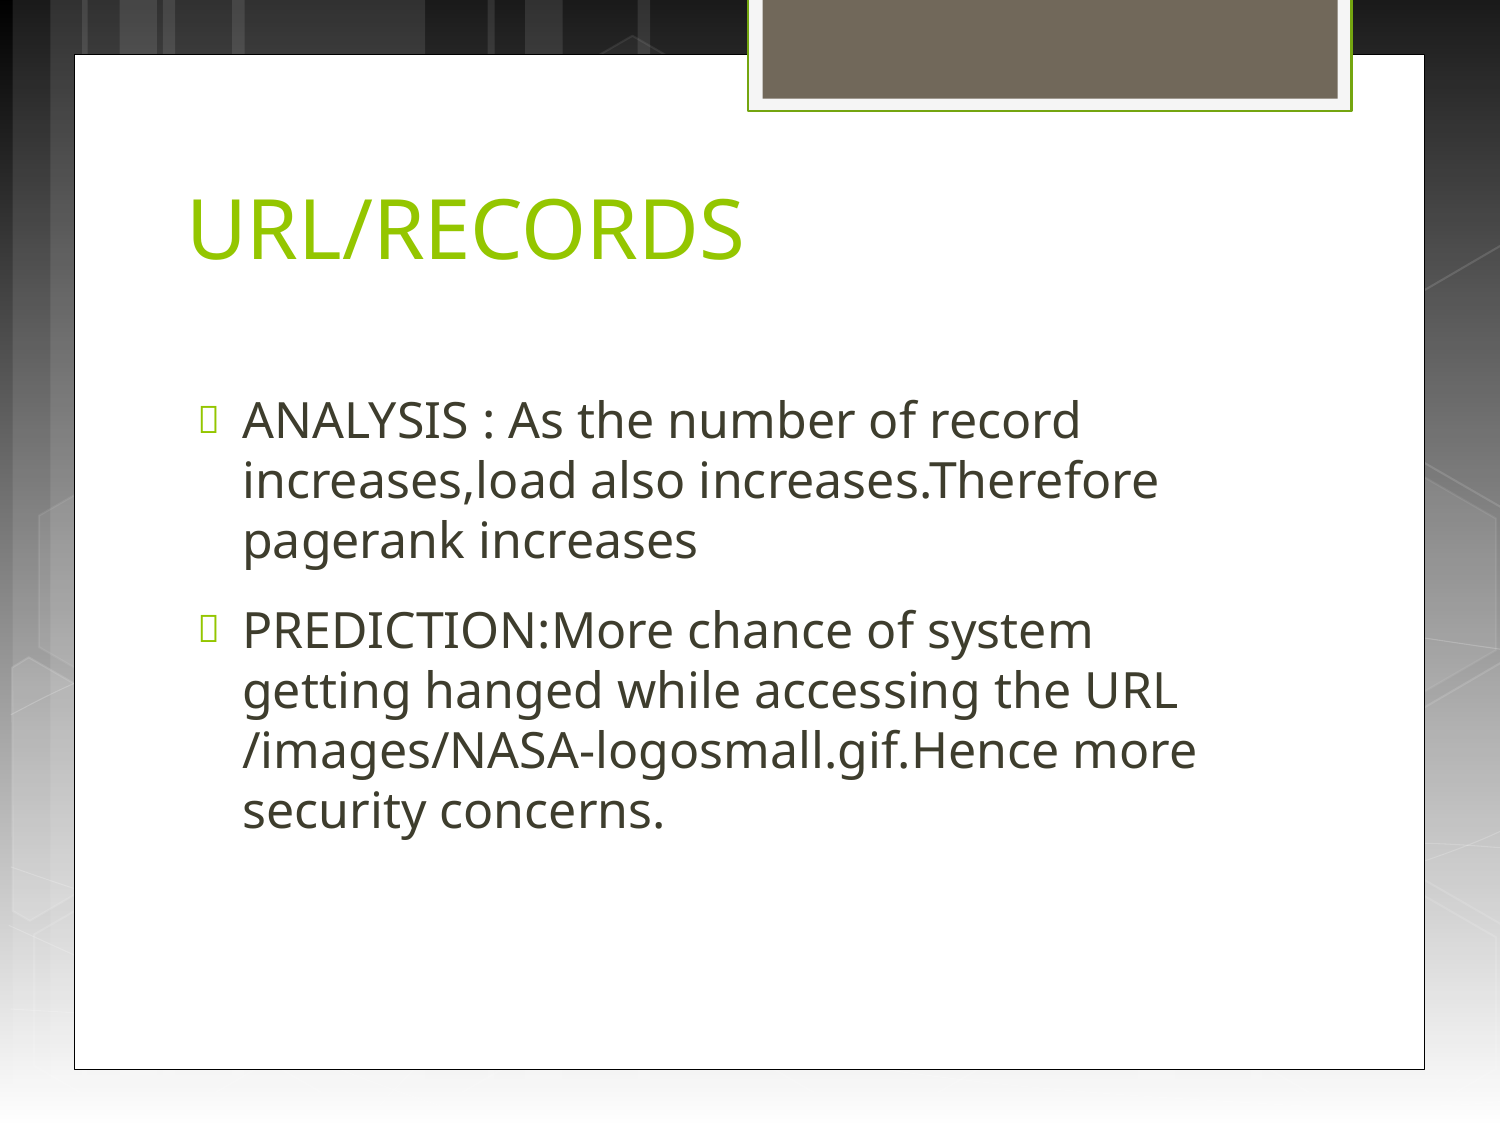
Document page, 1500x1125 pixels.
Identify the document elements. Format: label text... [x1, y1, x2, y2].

list ANALYSIS : As the number of record increases,load also increases.Therefore pagerank increases PREDICTION:More chance of system getting hanged while accessing the URL /images/NASA-logosmall.gif.Hence more security concerns. [171, 381, 1283, 957]
title URL/RECORDS [171, 168, 1324, 357]
